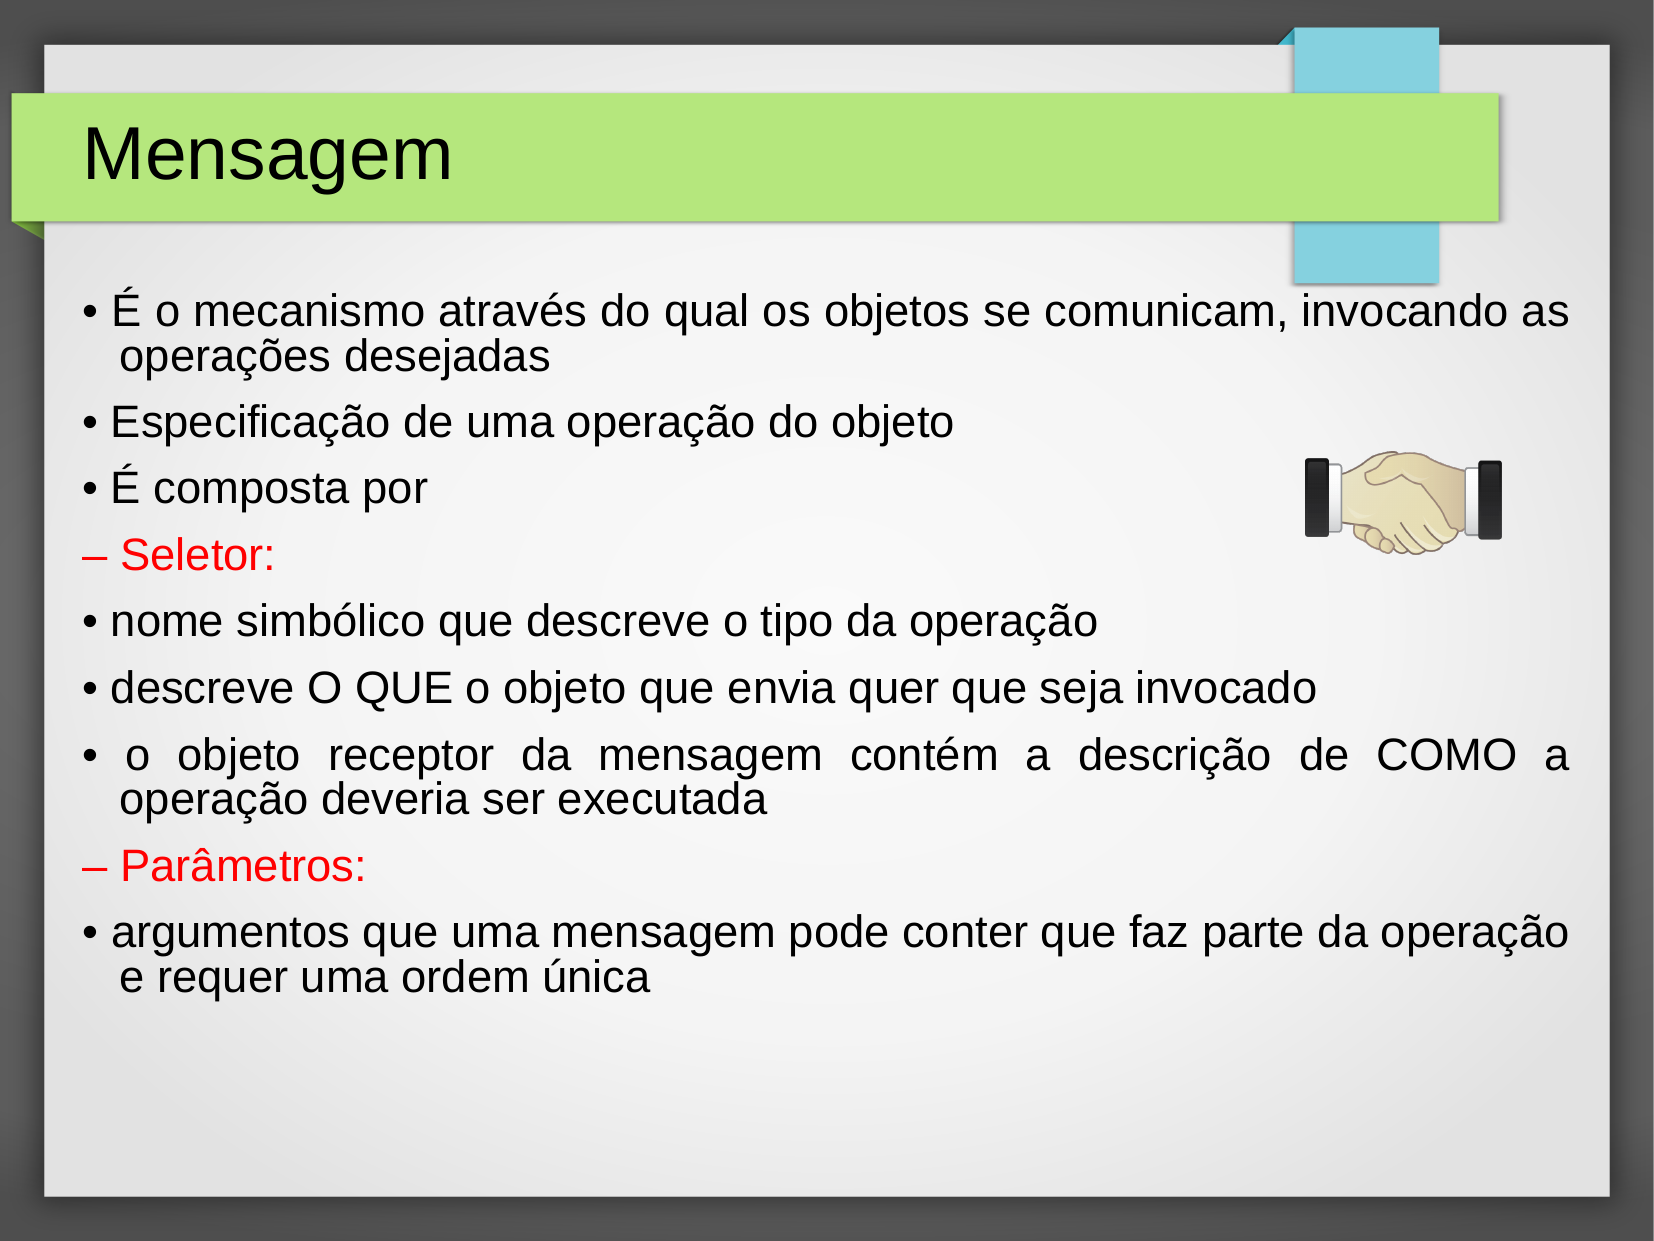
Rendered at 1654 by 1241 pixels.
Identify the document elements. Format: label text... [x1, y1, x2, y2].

list • É o mecanismo através do qual os objetos se comunicam, invocando as operações desejadas • Especificação de uma operação do objeto • É composta por – Seletor: • nome simbólico que descreve o tipo da operação • descreve O QUE o objeto que envia quer que seja invocado • o objeto receptor da mensagem contém a descrição de COMO a operação deveria ser executada – Parâmetros: • argumentos que uma mensagem pode conter que faz parte da operação e requer uma ordem única [82, 290, 1571, 1010]
title Mensagem [82, 94, 1264, 213]
picture [0, 0, 1654, 1241]
